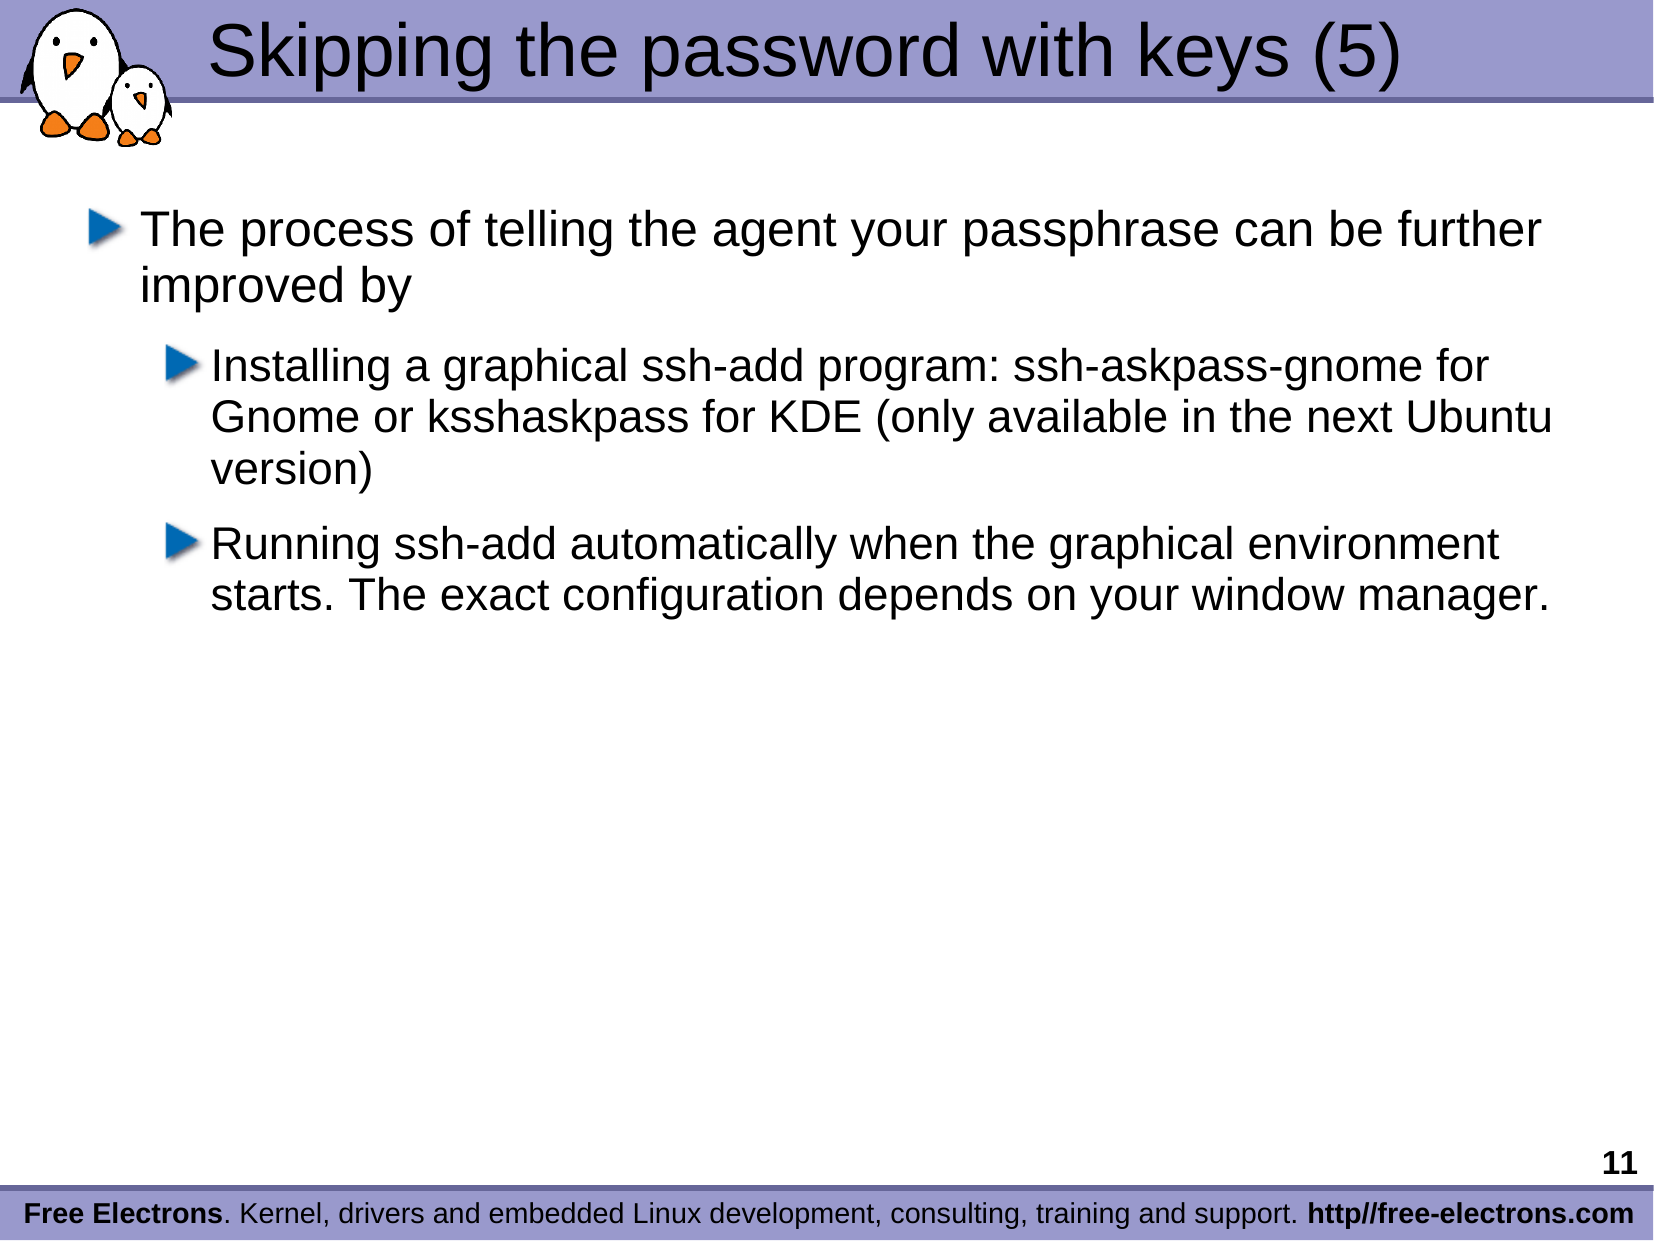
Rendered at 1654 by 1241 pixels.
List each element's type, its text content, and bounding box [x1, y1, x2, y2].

picture [20, 8, 172, 147]
title Skipping the password with keys (5) [60, 0, 1551, 101]
list The process of telling the agent your passphrase can be further improved by Installing a graphical ssh-add program: ssh-askpass-gnome for Gnome or ksshaskpass for KDE (only available in the next Ubuntu version) Running ssh-add automatically when the graphical environment starts. The exact configuration depends on your window manager. [68, 201, 1592, 1118]
